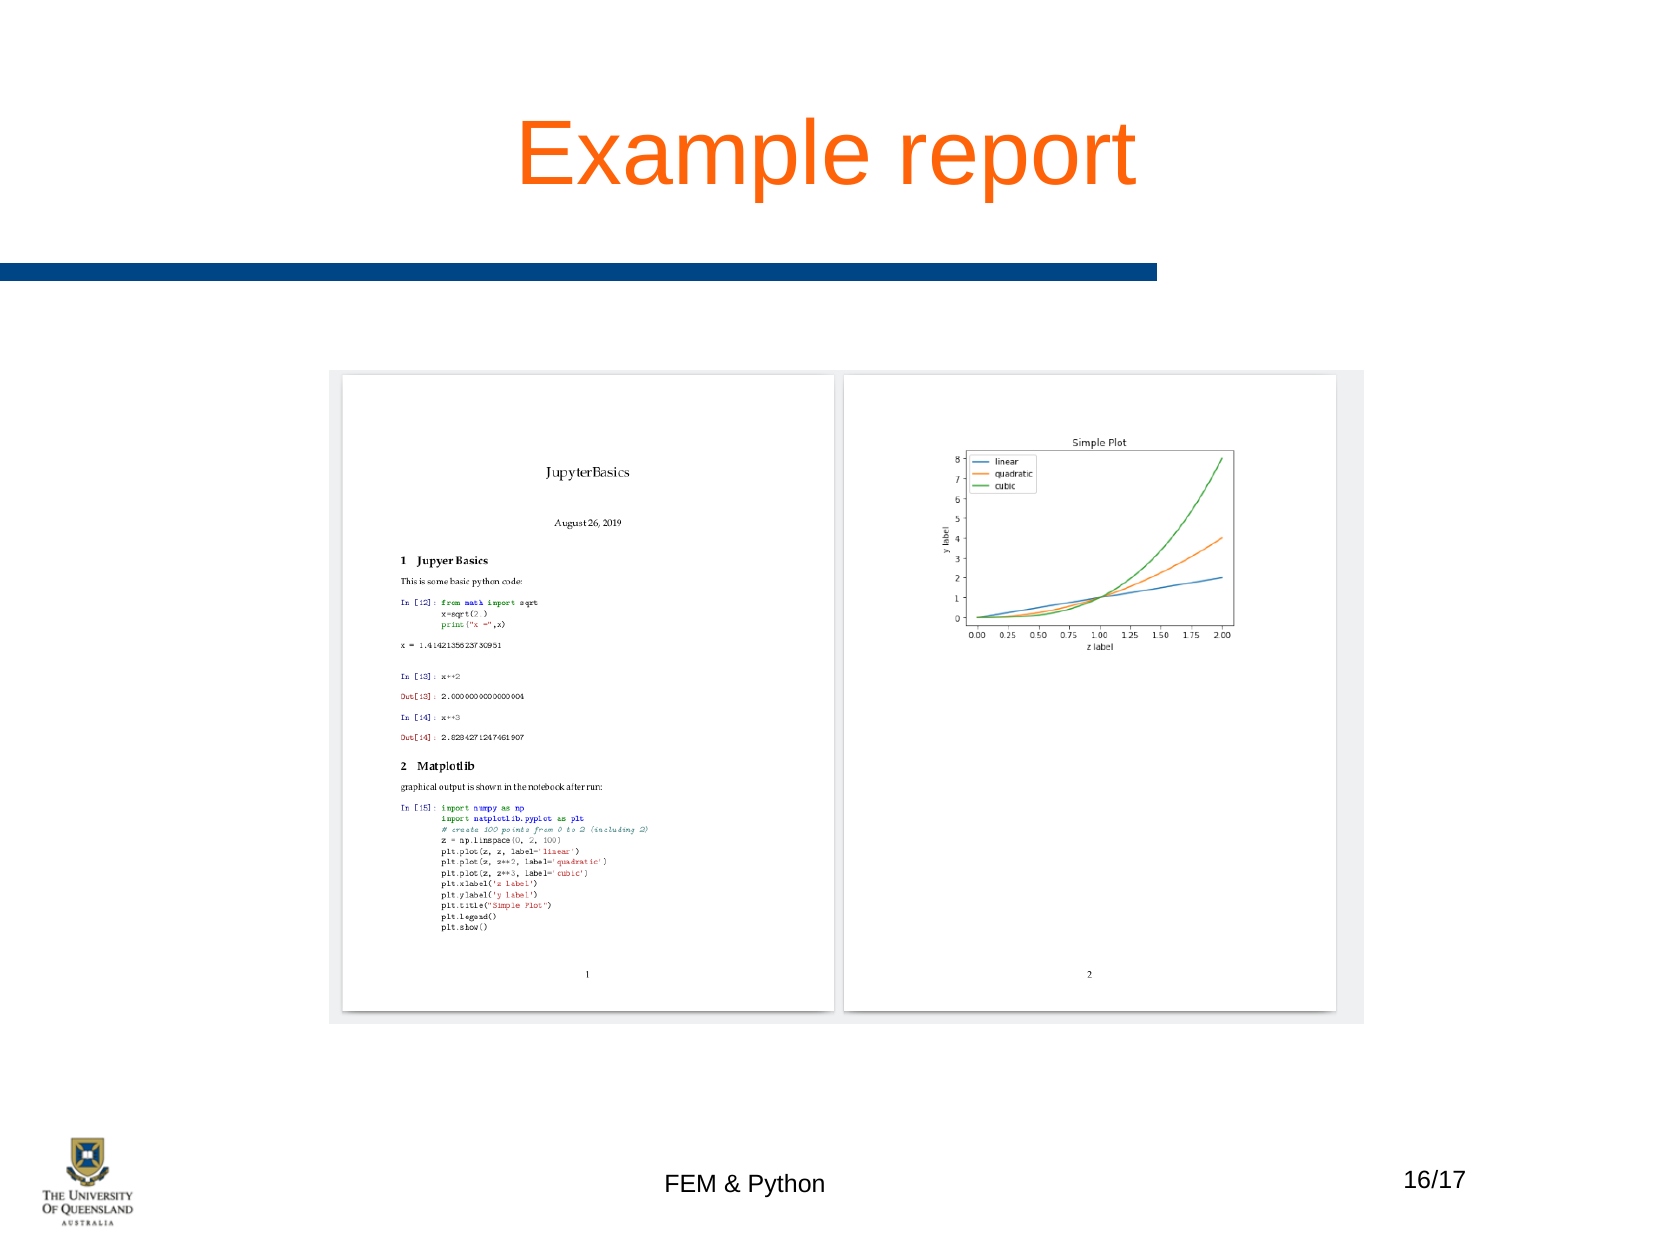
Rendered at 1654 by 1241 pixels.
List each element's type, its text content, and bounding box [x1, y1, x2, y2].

picture [329, 370, 1364, 1024]
picture [35, 1133, 142, 1235]
title Example report [82, 49, 1571, 257]
